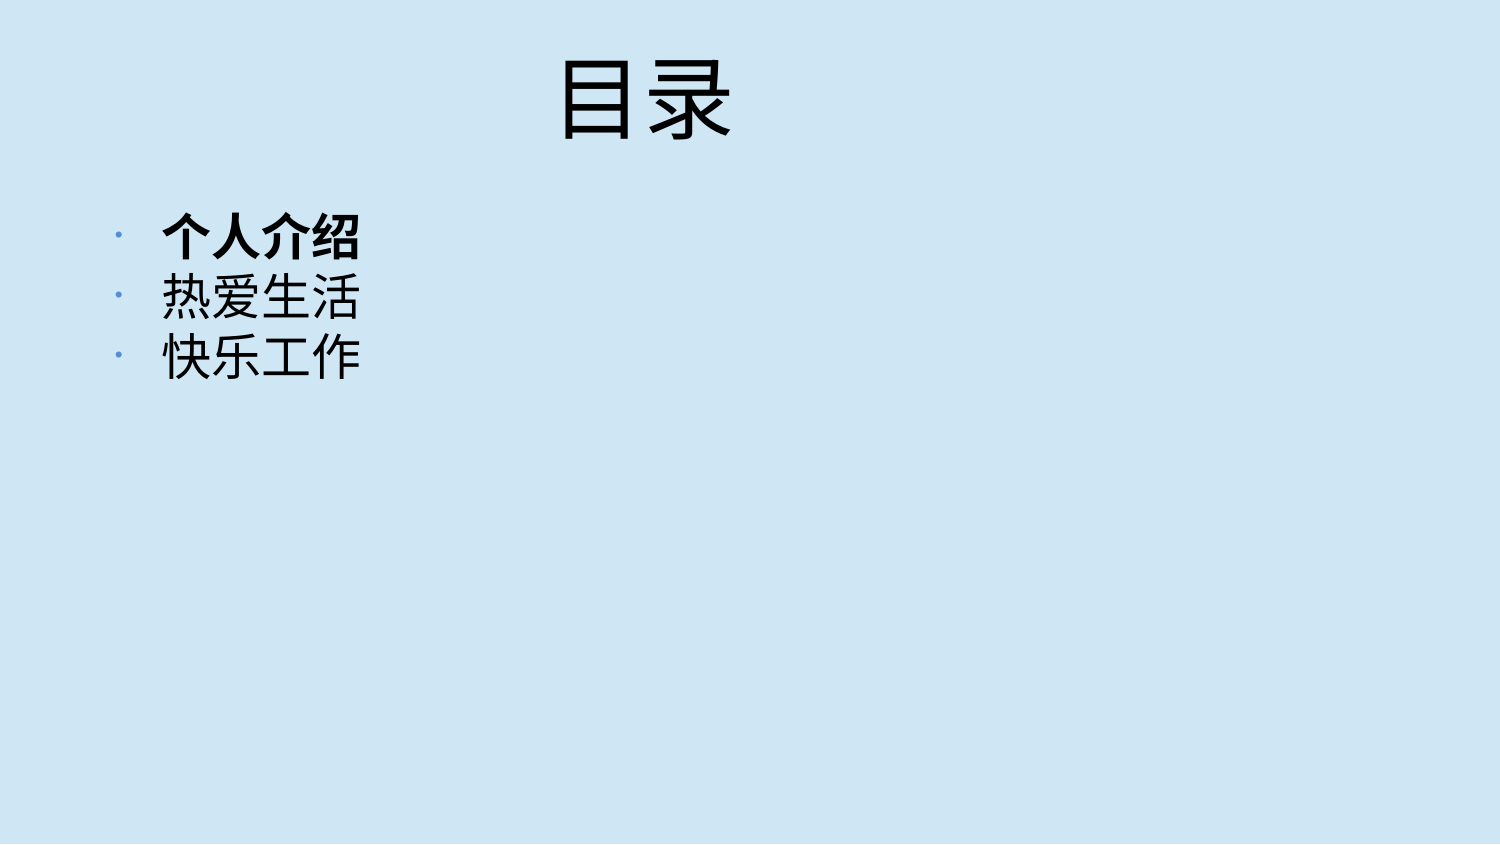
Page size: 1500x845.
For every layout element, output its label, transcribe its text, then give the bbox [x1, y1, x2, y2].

title 目录 [135, 33, 1152, 103]
text_box 个人介绍 热爱生活 快乐工作 [100, 197, 1117, 498]
